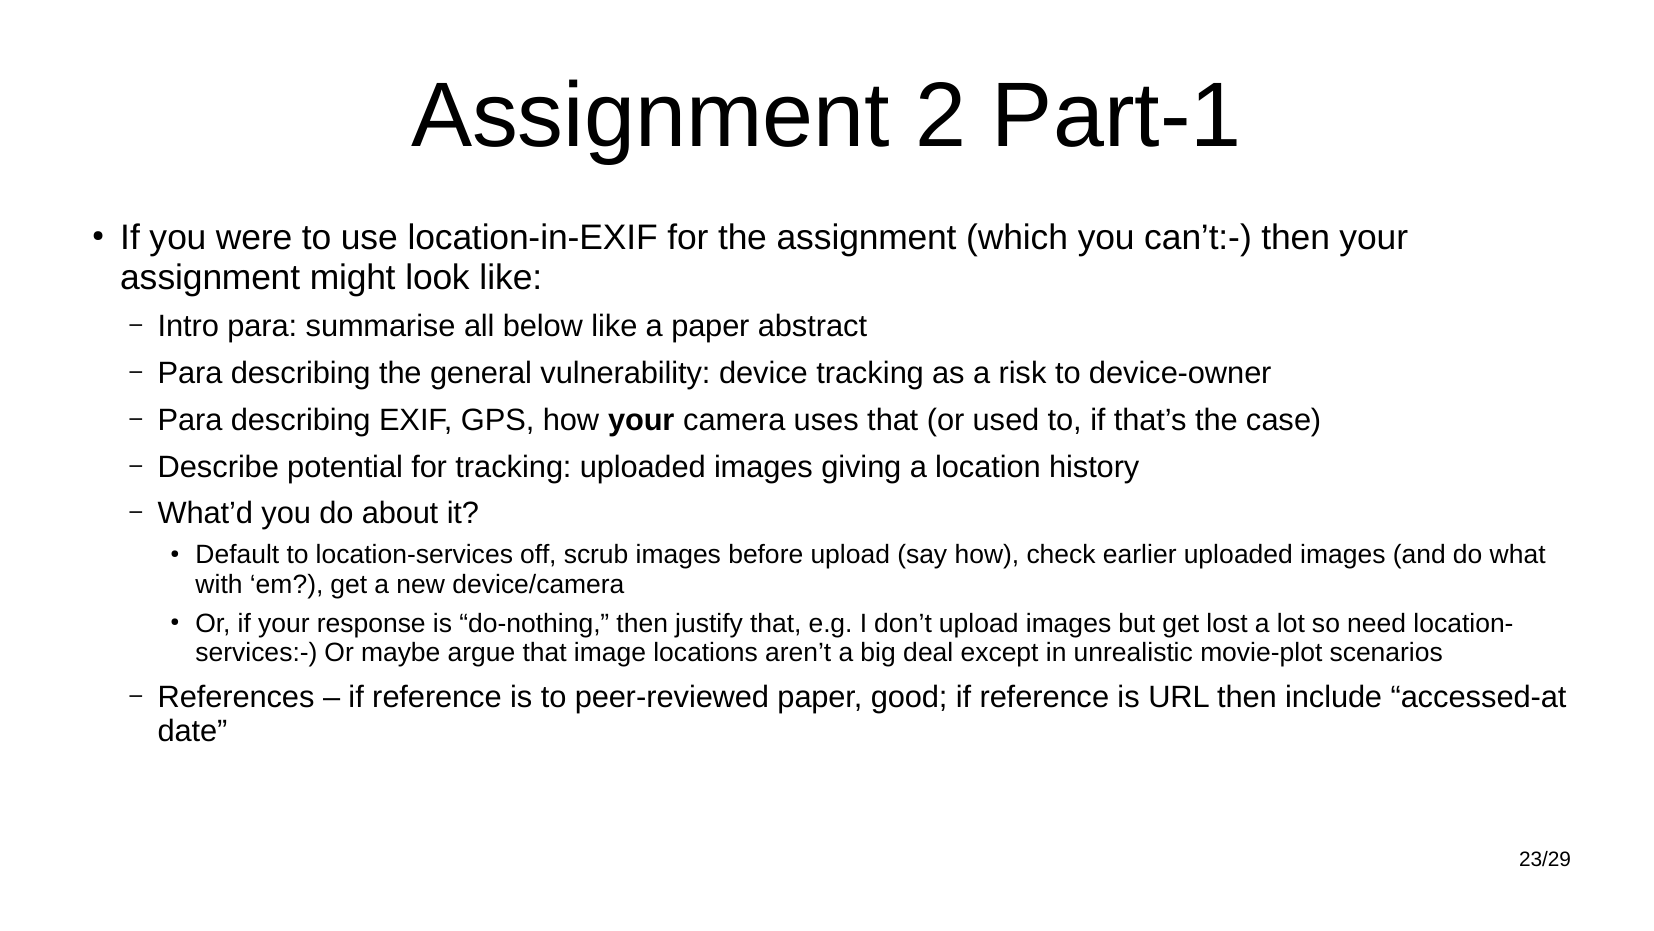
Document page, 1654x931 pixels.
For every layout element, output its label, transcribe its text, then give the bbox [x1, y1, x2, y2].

list If you were to use location-in-EXIF for the assignment (which you can’t:-) then your assignment might look like: Intro para: summarise all below like a paper abstract Para describing the general vulnerability: device tracking as a risk to device-owner Para describing EXIF, GPS, how your camera uses that (or used to, if that’s the case) Describe potential for tracking: uploaded images giving a location history What’d you do about it? Default to location-services off, scrub images before upload (say how), check earlier uploaded images (and do what with ‘em?), get a new device/camera Or, if your response is “do-nothing,” then justify that, e.g. I don’t upload images but get lost a lot so need location-services:-) Or maybe argue that image locations aren’t a big deal except in unrealistic movie-plot scenarios References – if reference is to peer-reviewed paper, good; if reference is URL then include “accessed-at date” [82, 217, 1571, 758]
title Assignment 2 Part-1 [82, 37, 1571, 193]
